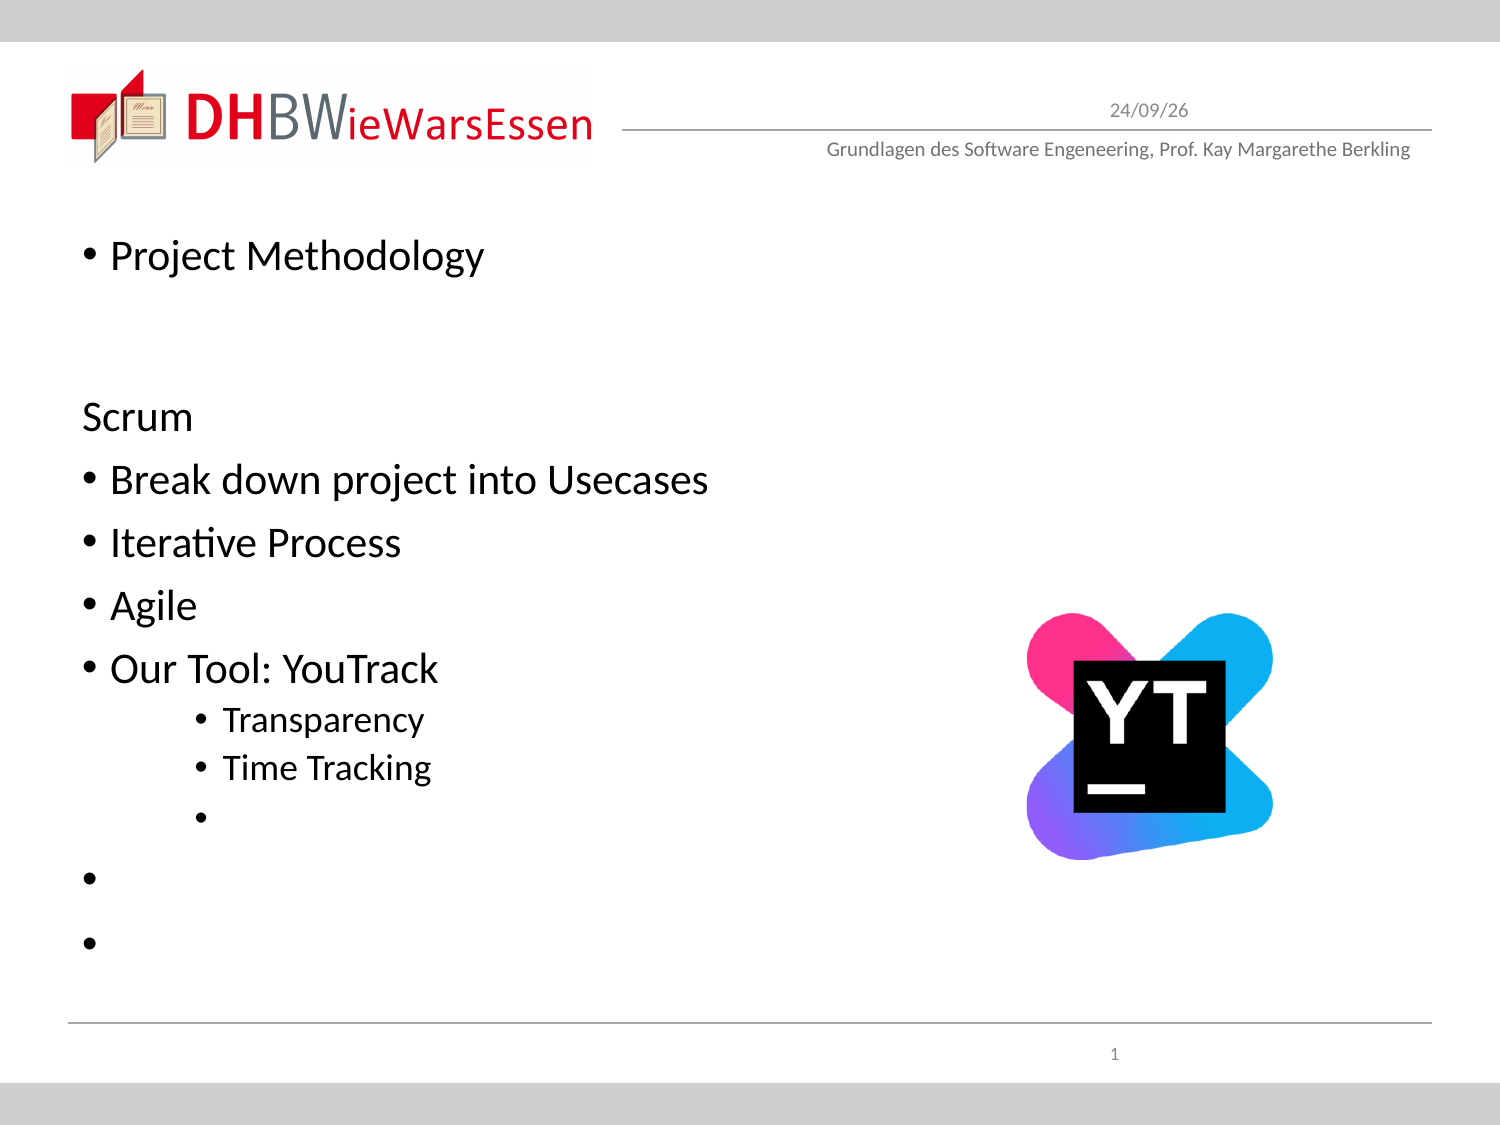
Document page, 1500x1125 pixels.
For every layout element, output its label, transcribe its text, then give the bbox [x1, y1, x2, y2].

picture [914, 613, 1384, 861]
list Scrum Break down project into Usecases Iterative Process Agile Our Tool: YouTrack Transparency Time Tracking [67, 386, 1433, 1002]
list Project Methodology [67, 224, 1433, 344]
